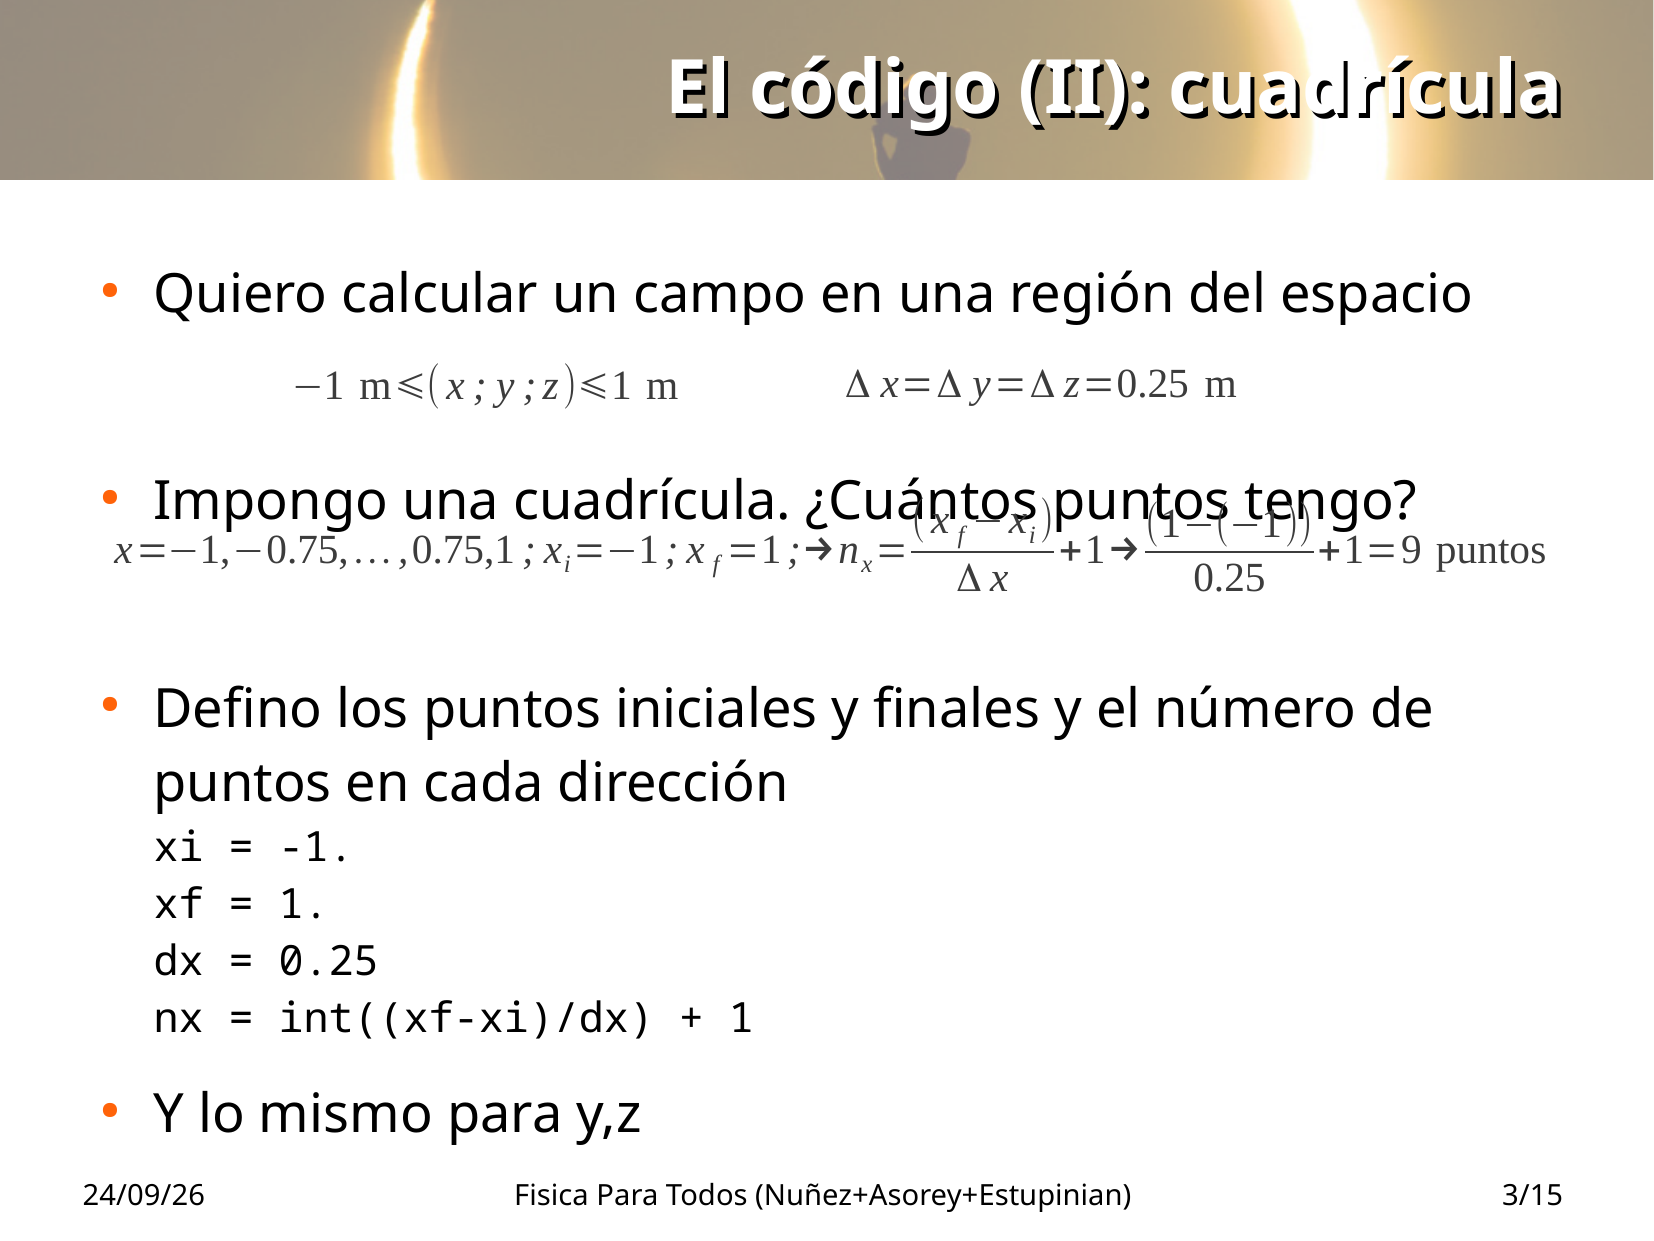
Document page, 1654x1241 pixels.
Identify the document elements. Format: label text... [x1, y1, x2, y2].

picture [0, 0, 1654, 180]
chart [285, 361, 687, 412]
chart [105, 495, 1554, 601]
title El código (II): cuadrícula [75, 19, 1564, 151]
chart [838, 360, 1246, 407]
list Quiero calcular un campo en una región del espacio Impongo una cuadrícula. ¿Cuántos puntos tengo? Defino los puntos iniciales y finales y el número de puntos en cada dirección xi = -1. xf = 1. dx = 0.25 nx = int((xf-xi)/dx) + 1 Y lo mismo para y,z [82, 255, 1571, 1156]
